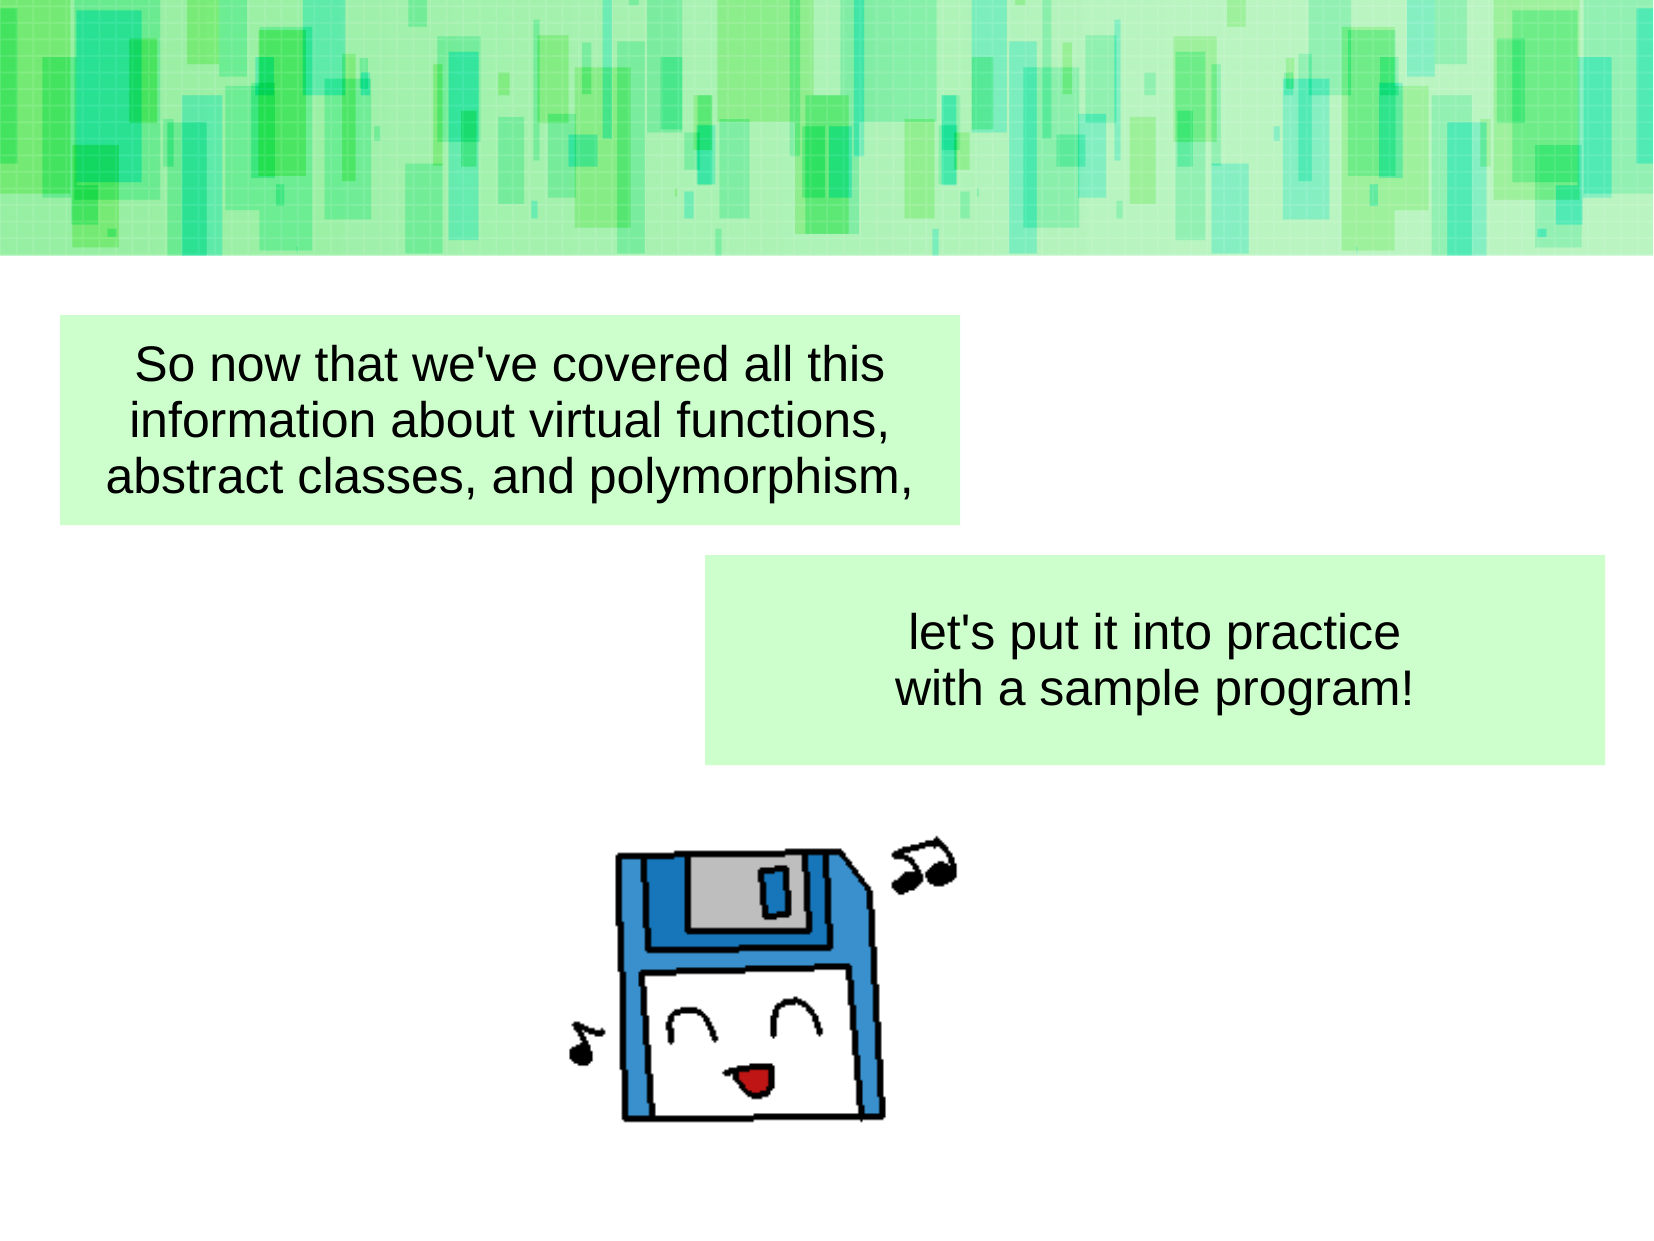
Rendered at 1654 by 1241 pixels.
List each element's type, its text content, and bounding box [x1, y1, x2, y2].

text_box let's put it into practice with a sample program! [705, 555, 1606, 766]
picture [0, 0, 1654, 1241]
text_box So now that we've covered all this information about virtual functions, abstract classes, and polymorphism, [60, 315, 961, 526]
